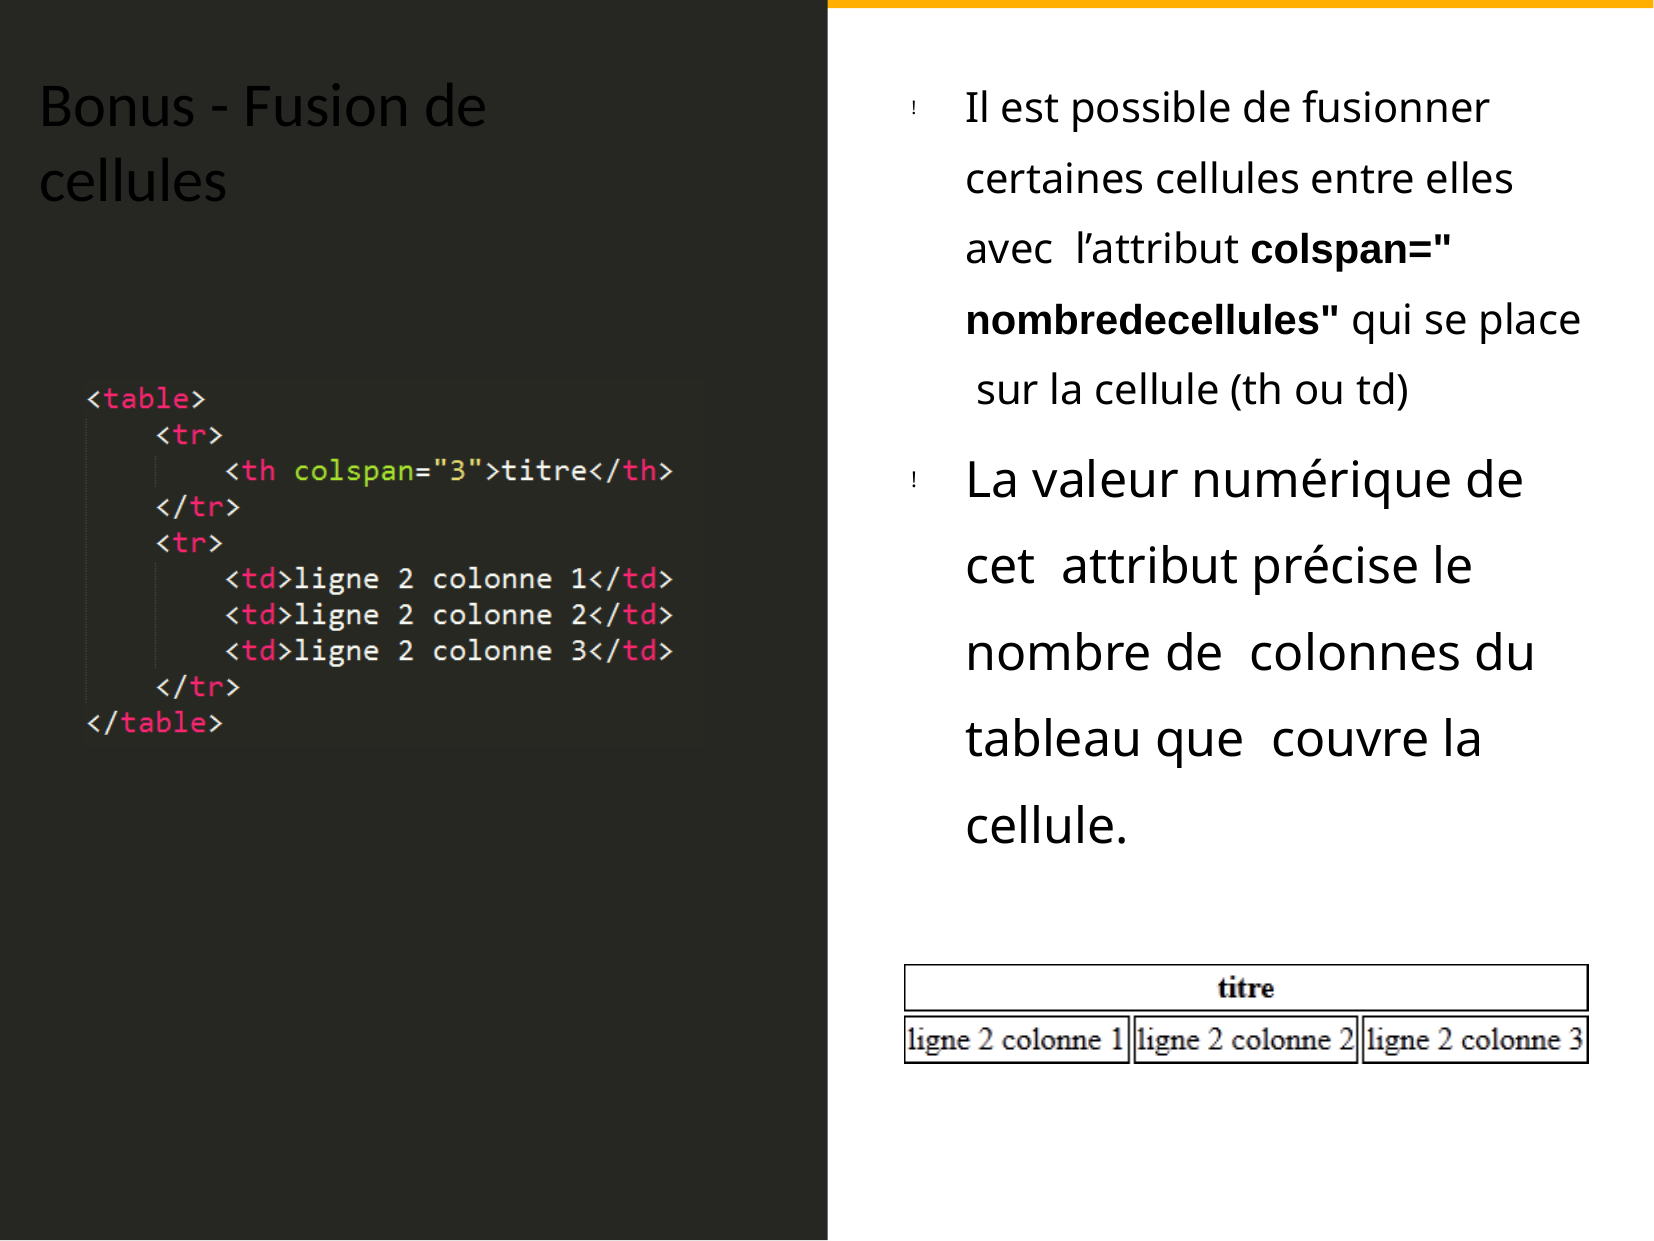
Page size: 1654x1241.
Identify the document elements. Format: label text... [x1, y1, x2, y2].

title Bonus - Fusion de cellules [37, 56, 588, 272]
text_box Il est possible de fusionner certaines cellules entre elles avec l’attribut colspan=" nombredecellules" qui se place sur la cellule (th ou td) [963, 58, 1591, 414]
picture [904, 964, 1589, 1064]
text_box La valeur numérique de cet attribut précise le nombre de colonnes du tableau que couvre la cellule. [963, 418, 1602, 854]
text_box ! [909, 93, 925, 119]
text_box ! [909, 463, 927, 493]
text_box [0, 0, 828, 1241]
picture [83, 379, 705, 747]
